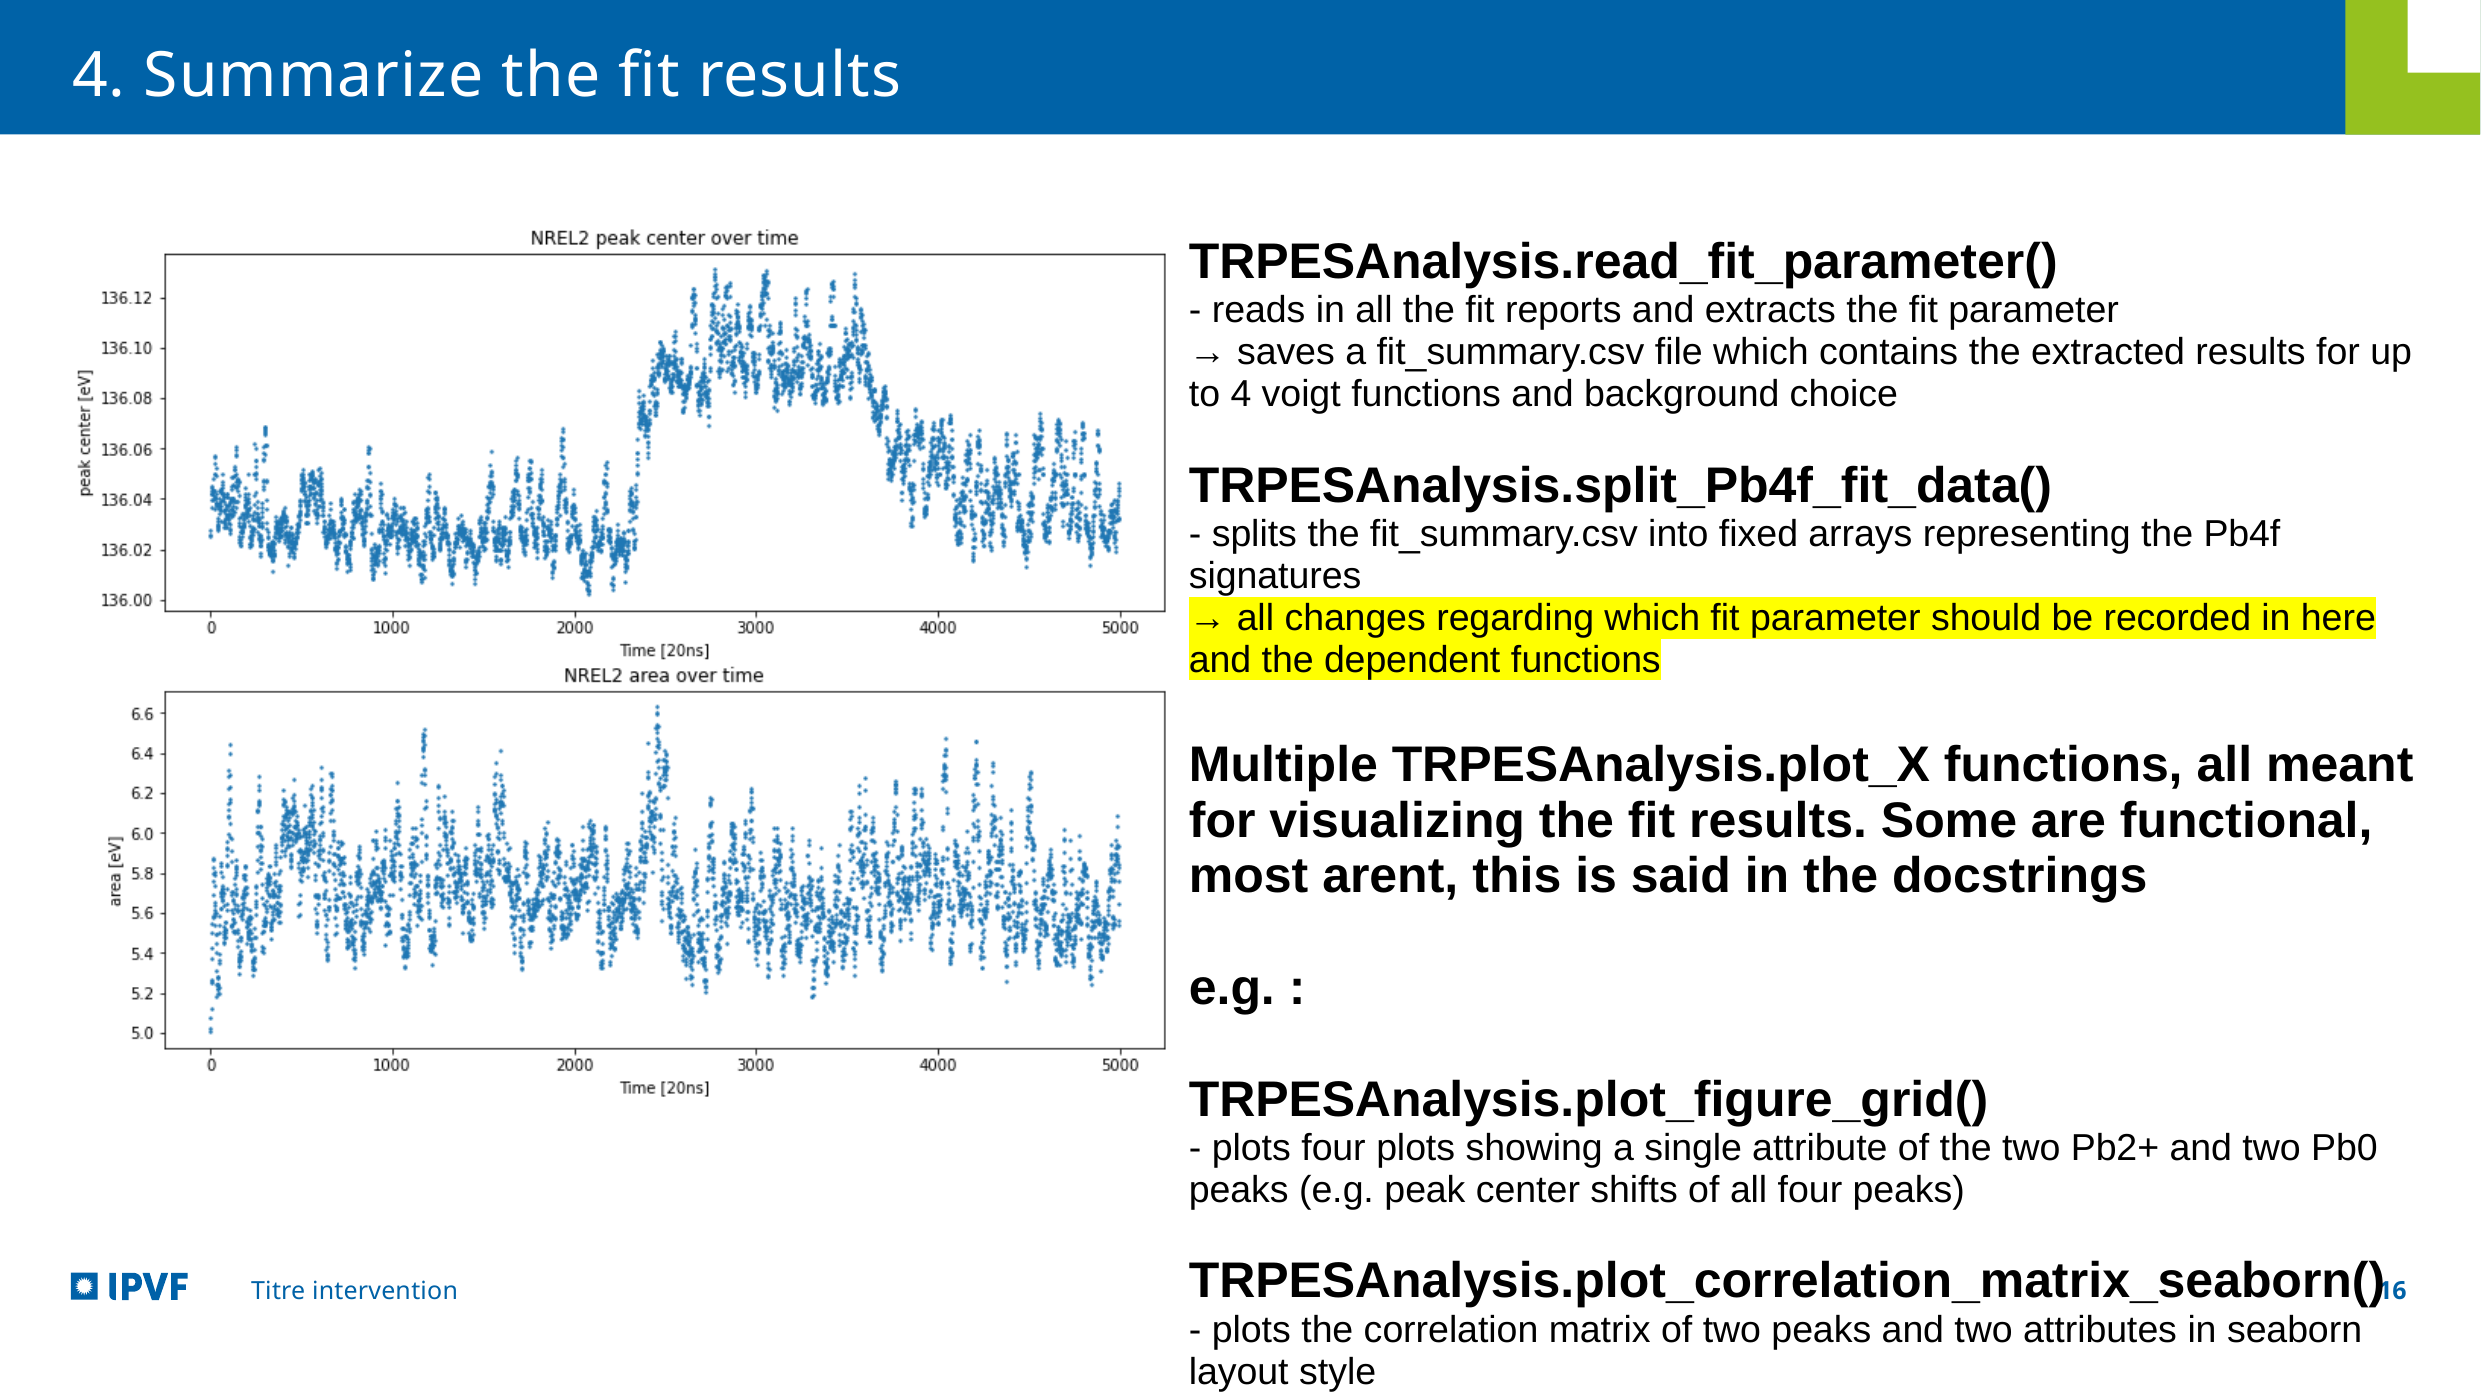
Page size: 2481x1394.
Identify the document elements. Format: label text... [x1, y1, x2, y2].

text_box TRPESAnalysis.read_fit_parameter() - reads in all the fit reports and extracts the fit parameter → saves a fit_summary.csv file which contains the extracted results for up to 4 voigt functions and background choice TRPESAnalysis.split_Pb4f_fit_data() - splits the fit_summary.csv into fixed arrays representing the Pb4f signatures → all changes regarding which fit parameter should be recorded in here and the dependent functions Multiple TRPESAnalysis.plot_X functions, all meant for visualizing the fit results. Some are functional, most arent, this is said in the docstrings e.g. : TRPESAnalysis.plot_figure_grid() - plots four plots showing a single attribute of the two Pb2+ and two Pb0 peaks (e.g. peak center shifts of all four peaks) TRPESAnalysis.plot_correlation_matrix_seaborn() - plots the correlation matrix of two peaks and two attributes in seaborn layout style ... [1174, 225, 2438, 1394]
picture [69, 219, 1175, 1106]
list 4. Summarize the fit results [57, 26, 1976, 112]
